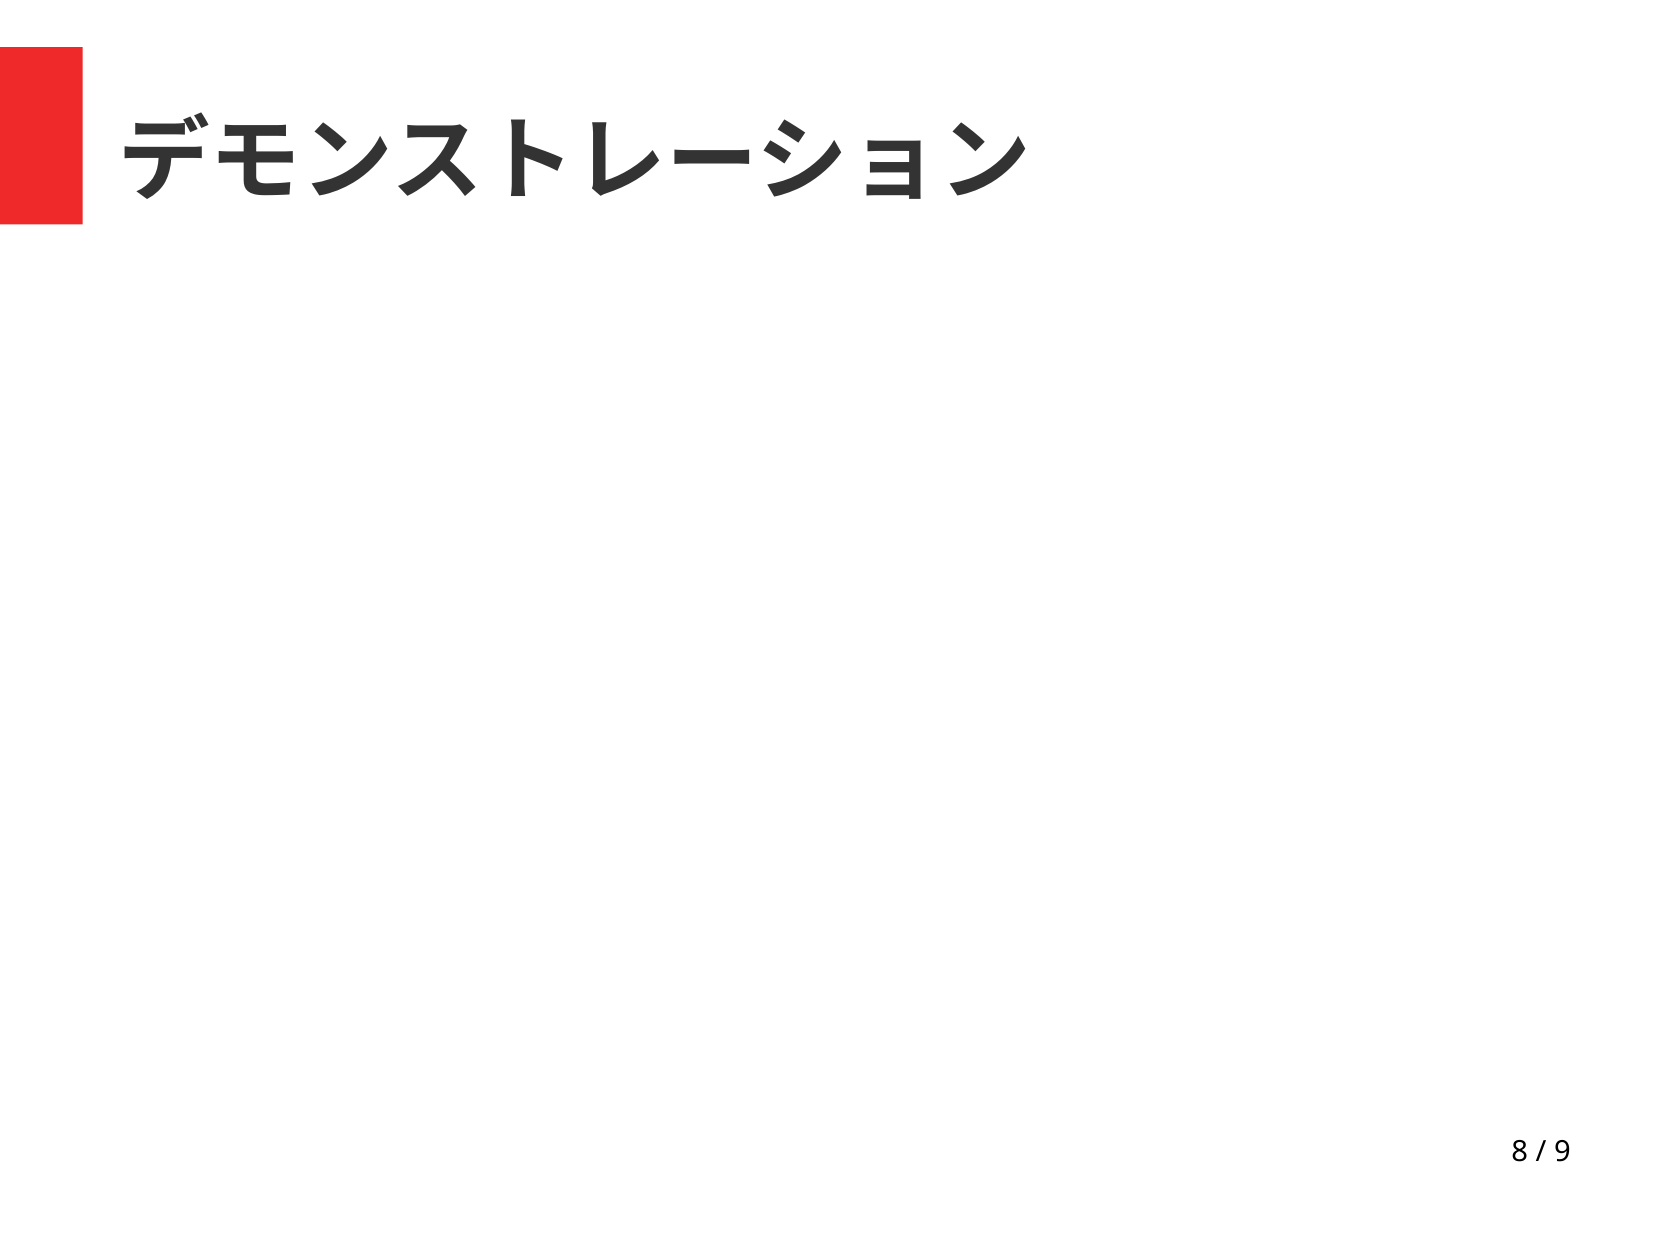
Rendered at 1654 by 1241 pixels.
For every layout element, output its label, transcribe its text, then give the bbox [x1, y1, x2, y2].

title デモンストレーション [118, 49, 1571, 257]
